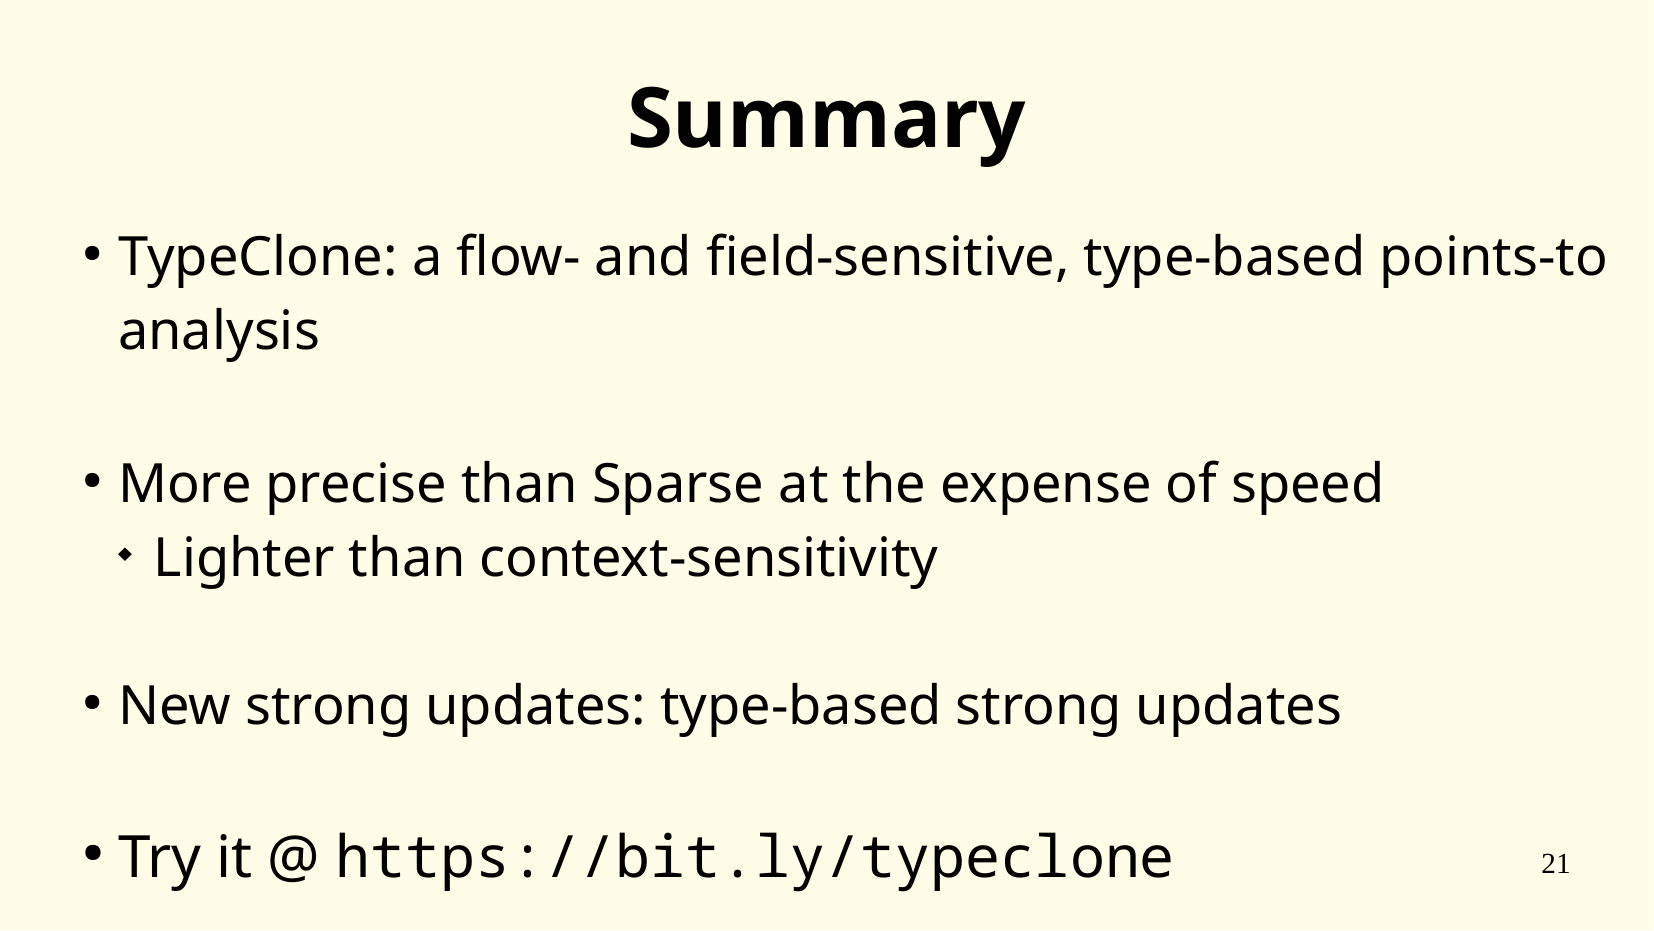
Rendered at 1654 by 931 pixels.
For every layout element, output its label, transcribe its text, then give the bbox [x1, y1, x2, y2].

text_box TypeClone: a flow- and field-sensitive, type-based points-to analysis More precise than Sparse at the expense of speed Lighter than context-sensitivity New strong updates: type-based strong updates Try it @ https://bit.ly/typeclone [82, 217, 1612, 899]
title Summary [82, 37, 1571, 193]
